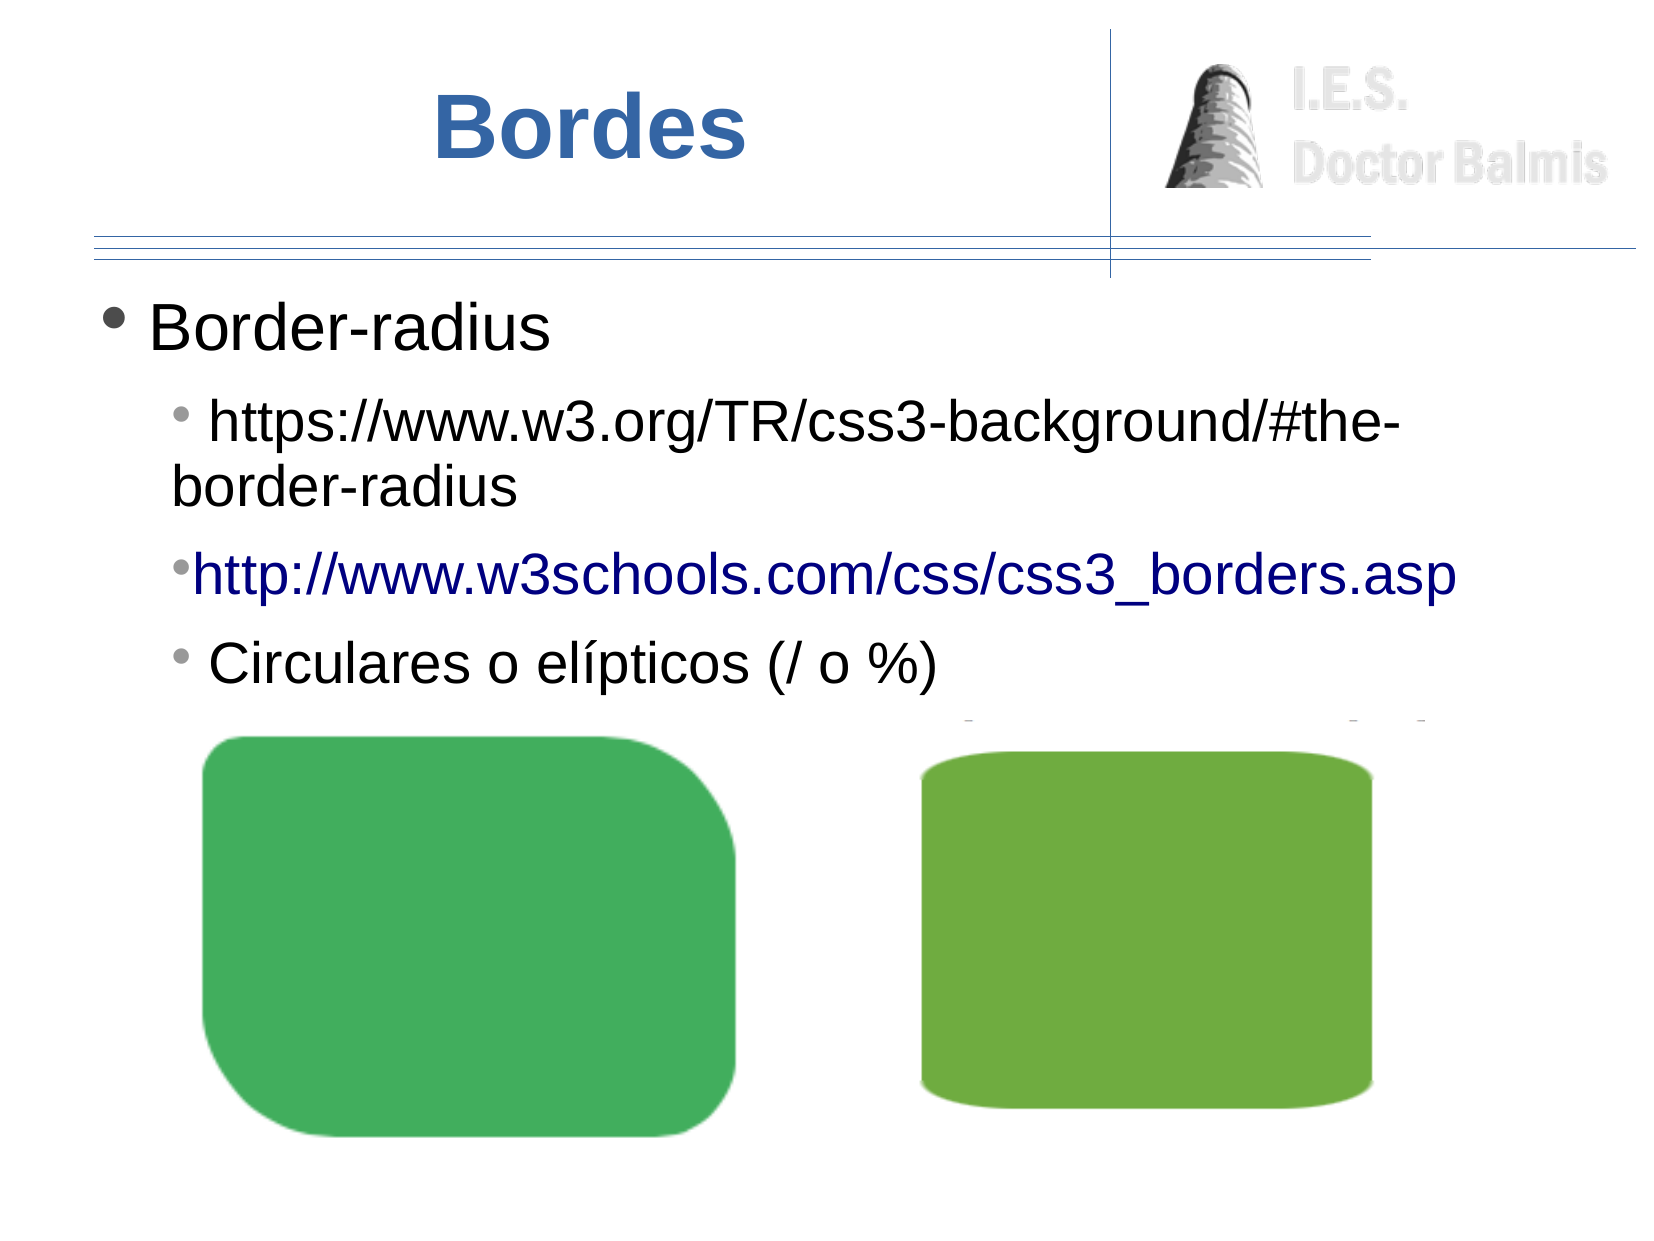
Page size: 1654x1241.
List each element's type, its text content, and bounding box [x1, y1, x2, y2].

picture [158, 708, 827, 1170]
picture [1133, 64, 1619, 188]
picture [909, 720, 1425, 1128]
list Border-radius https://www.w3.org/TR/css3-background/#the-border-radius http://www.w3schools.com/css/css3_borders.asp Circulares o elípticos (/ o %) [82, 290, 1571, 1010]
title Bordes [118, 23, 1063, 231]
